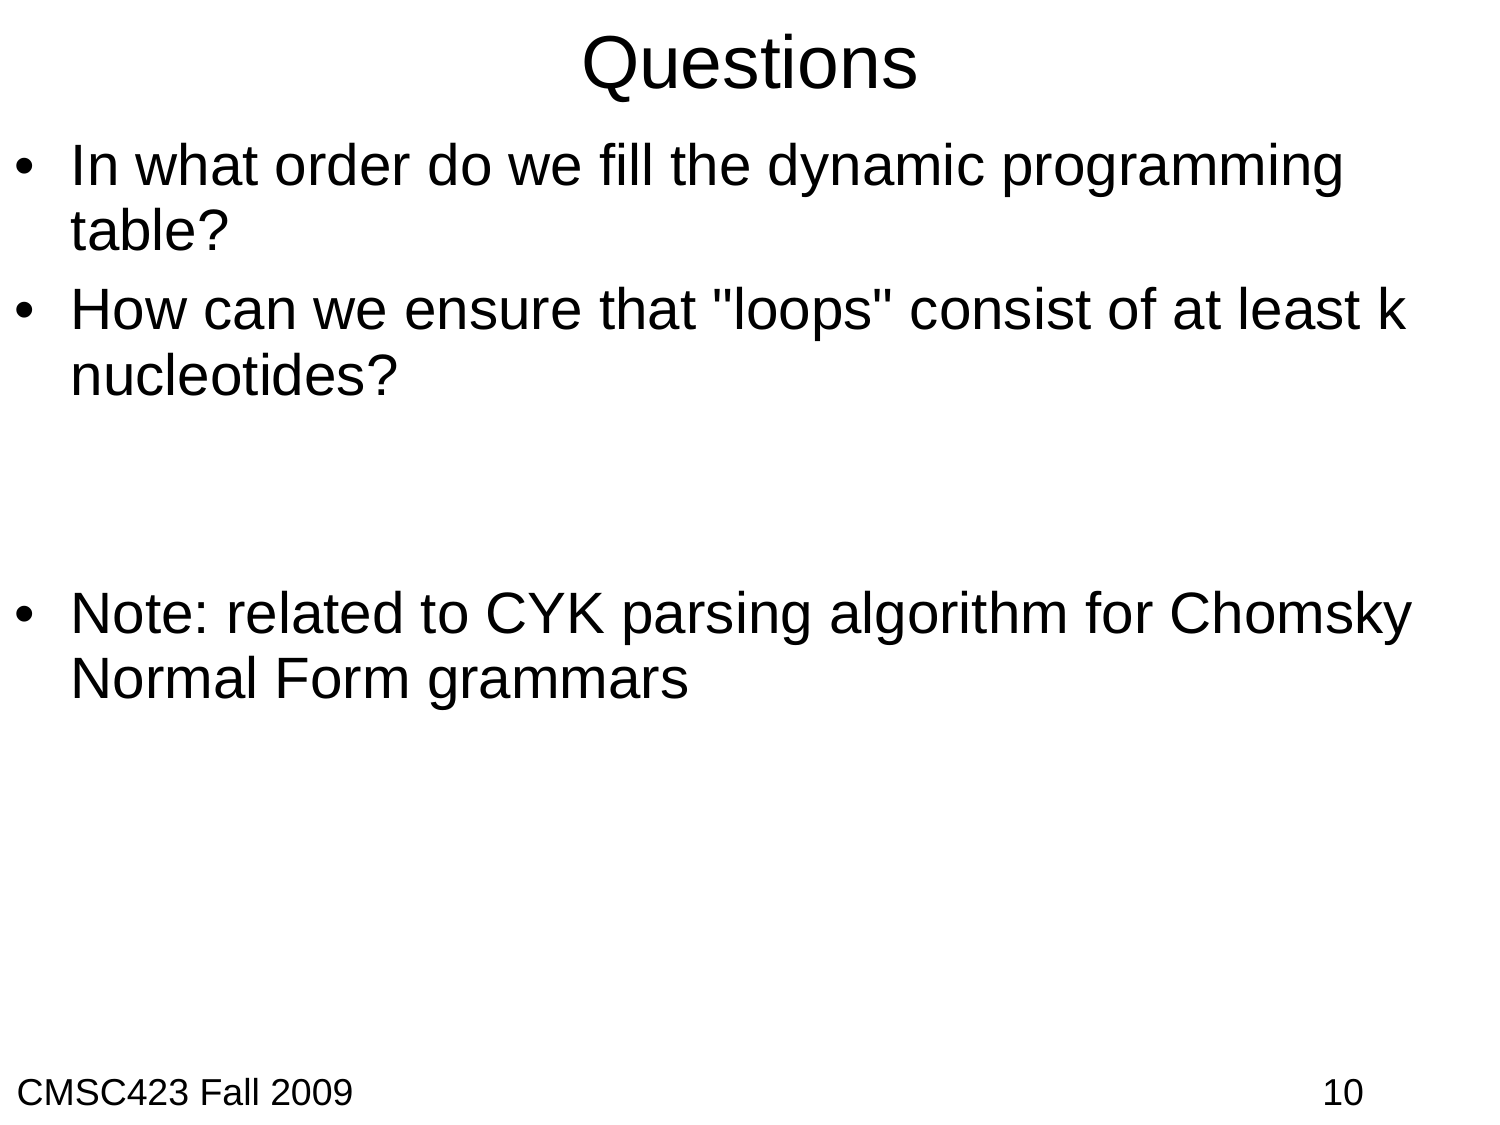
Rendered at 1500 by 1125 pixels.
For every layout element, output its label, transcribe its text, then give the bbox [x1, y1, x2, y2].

list In what order do we fill the dynamic programming table? How can we ensure that "loops" consist of at least k nucleotides? Note: related to CYK parsing algorithm for Chomsky Normal Form grammars [0, 124, 1500, 1125]
title Questions [0, 12, 1500, 113]
